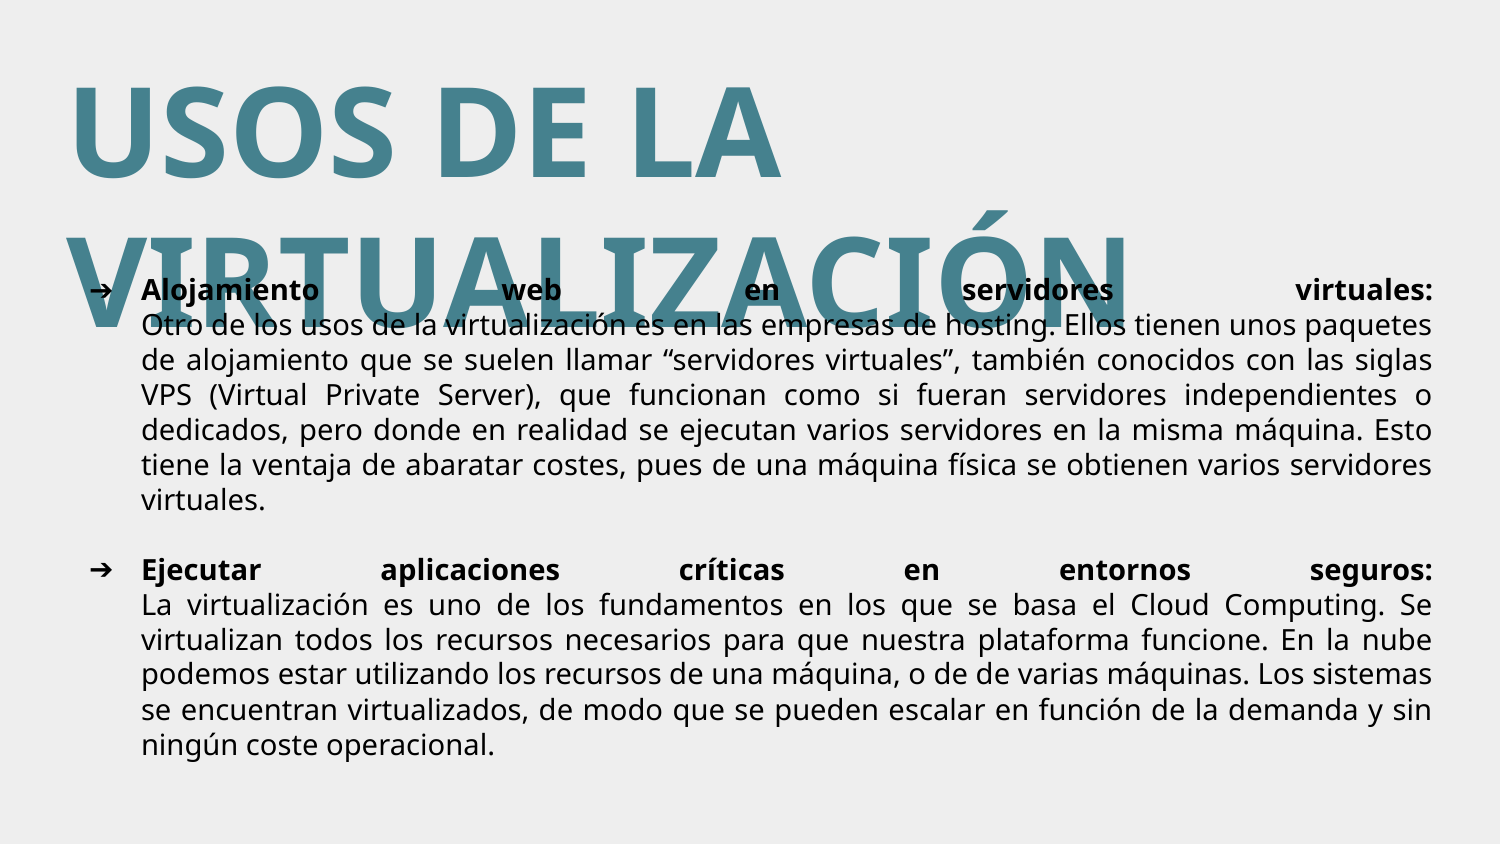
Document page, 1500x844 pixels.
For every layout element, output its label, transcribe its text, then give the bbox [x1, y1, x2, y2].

list Alojamiento web en servidores virtuales: Otro de los usos de la virtualización es en las empresas de hosting. Ellos tienen unos paquetes de alojamiento que se suelen llamar “servidores virtuales”, también conocidos con las siglas VPS (Virtual Private Server), que funcionan como si fueran servidores independientes o dedicados, pero donde en realidad se ejecutan varios servidores en la misma máquina. Esto tiene la ventaja de abaratar costes, pues de una máquina física se obtienen varios servidores virtuales. Ejecutar aplicaciones críticas en entornos seguros: La virtualización es uno de los fundamentos en los que se basa el Cloud Computing. Se virtualizan todos los recursos necesarios para que nuestra plataforma funcione. En la nube podemos estar utilizando los recursos de una máquina, o de de varias máquinas. Los sistemas se encuentran virtualizados, de modo que se pueden escalar en función de la demanda y sin ningún coste operacional. [51, 188, 1449, 824]
title USOS DE LA VIRTUALIZACIÓN [51, 37, 1449, 170]
